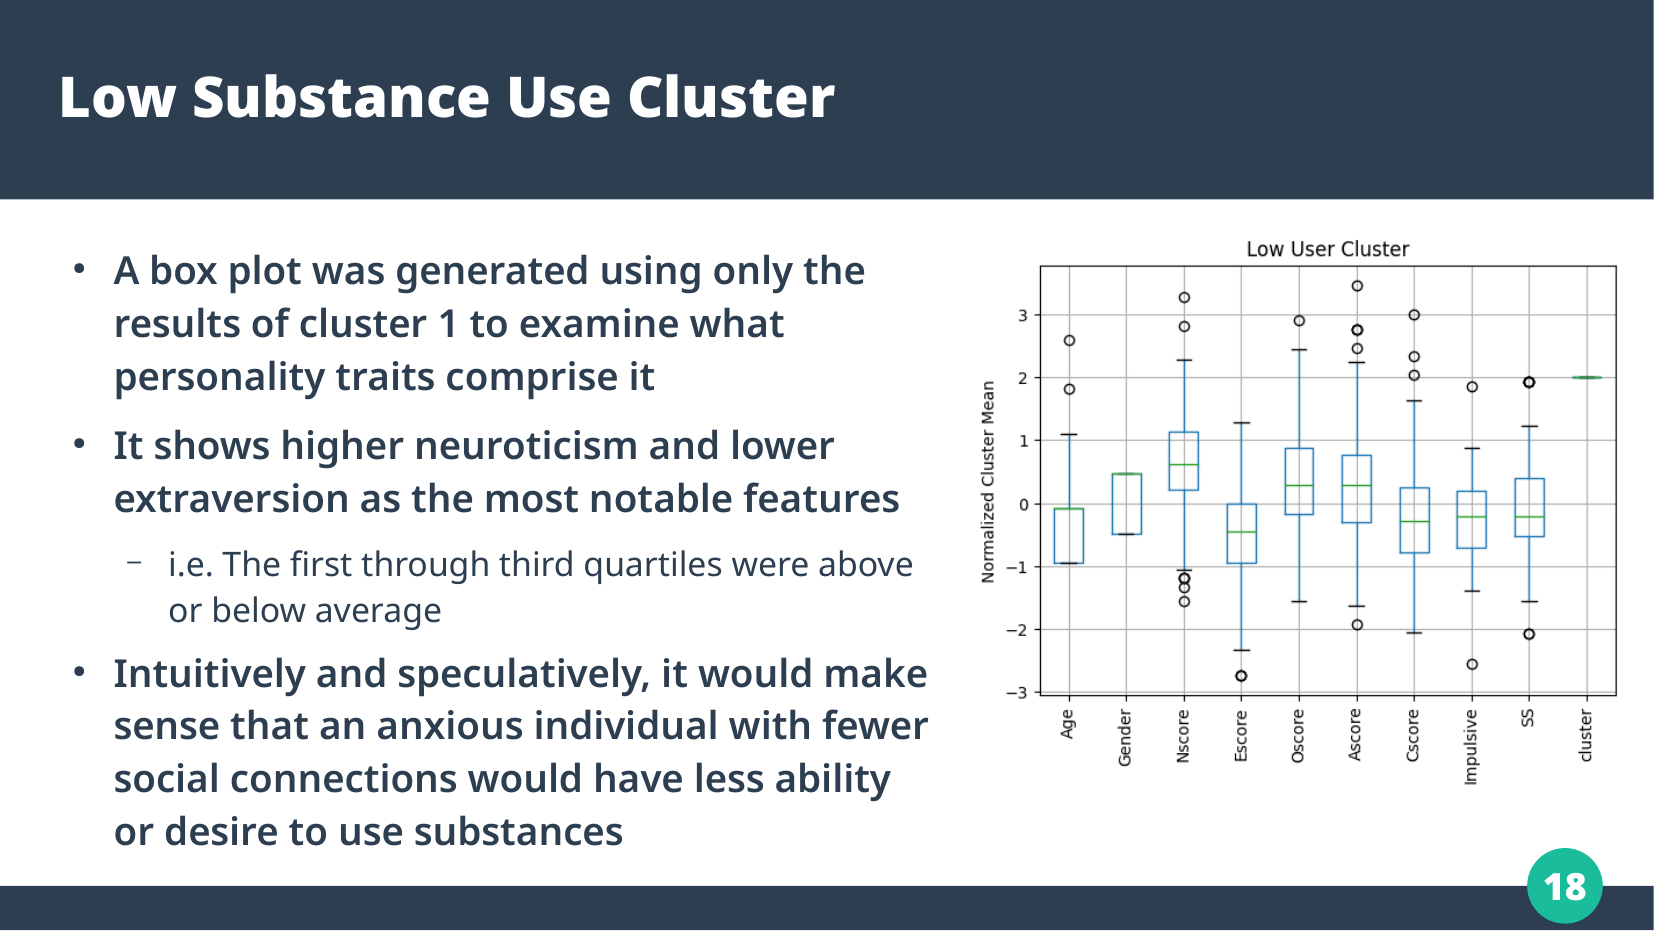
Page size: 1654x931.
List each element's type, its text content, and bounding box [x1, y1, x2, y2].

picture [968, 232, 1654, 788]
title Low Substance Use Cluster [59, 37, 1595, 155]
list A box plot was generated using only the results of cluster 1 to examine what personality traits comprise it It shows higher neuroticism and lower extraversion as the most notable features i.e. The first through third quartiles were above or below average Intuitively and speculatively, it would make sense that an anxious individual with fewer social connections would have less ability or desire to use substances [59, 243, 938, 864]
